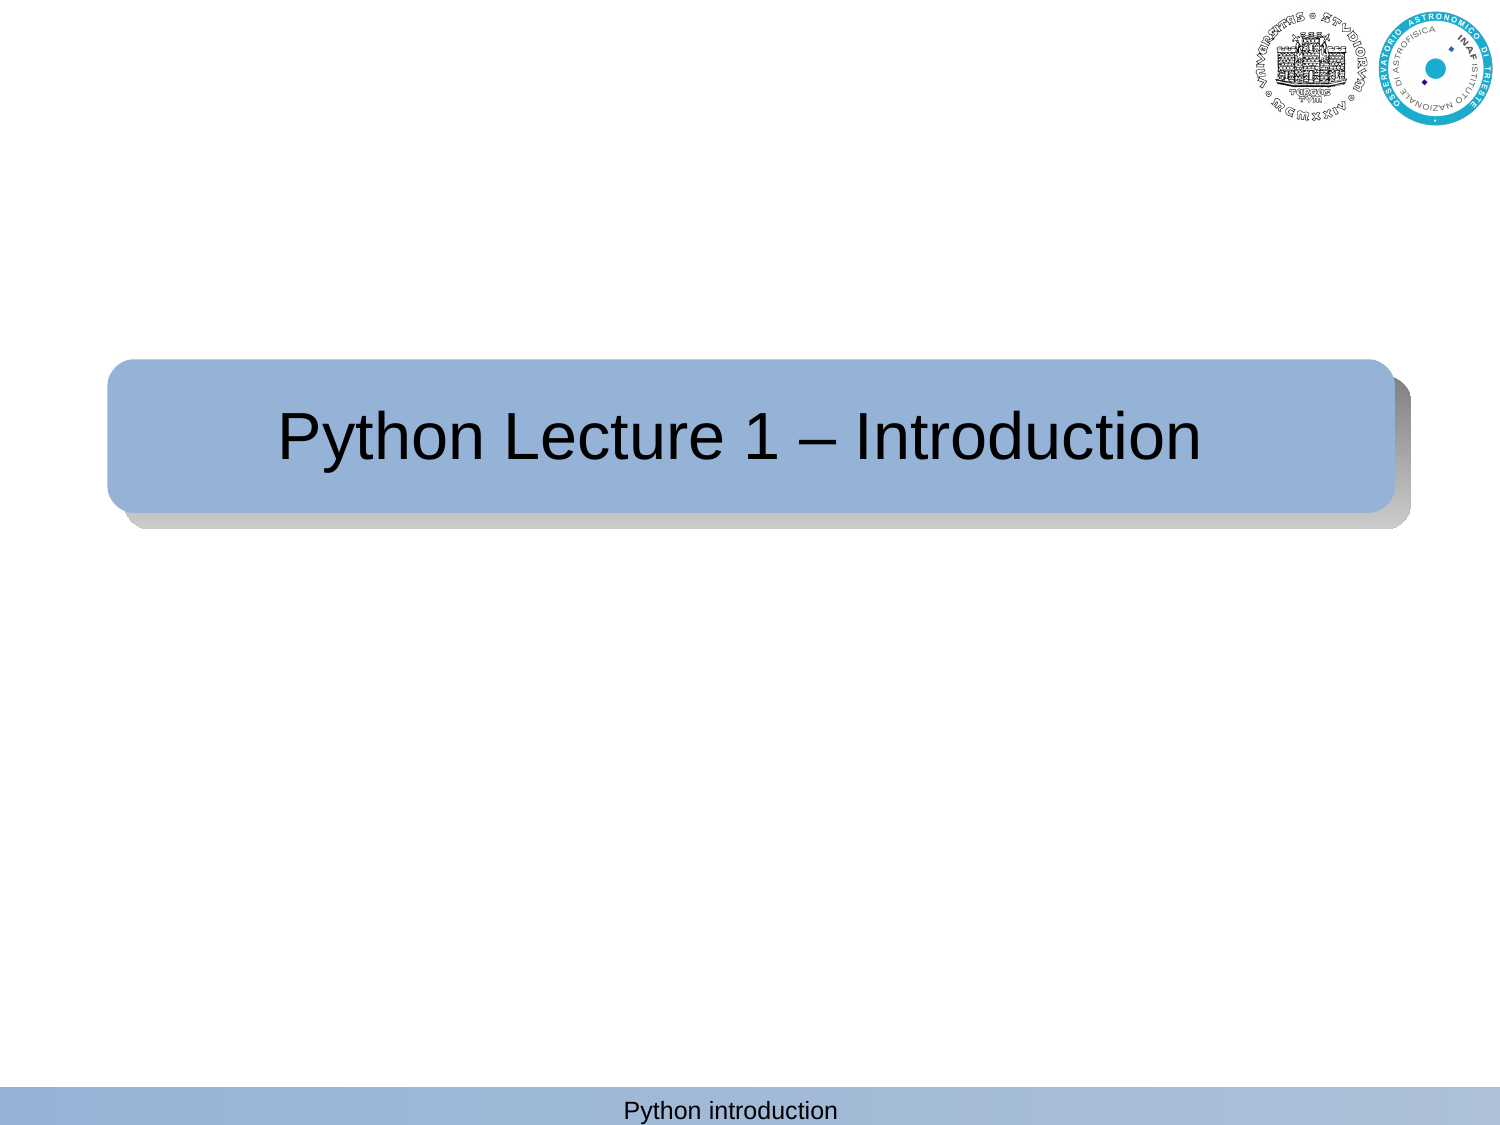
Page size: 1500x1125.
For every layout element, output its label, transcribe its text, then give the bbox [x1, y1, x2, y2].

picture [1252, 0, 1500, 149]
text_box Python Lecture 1 – Introduction [112, 373, 1388, 492]
